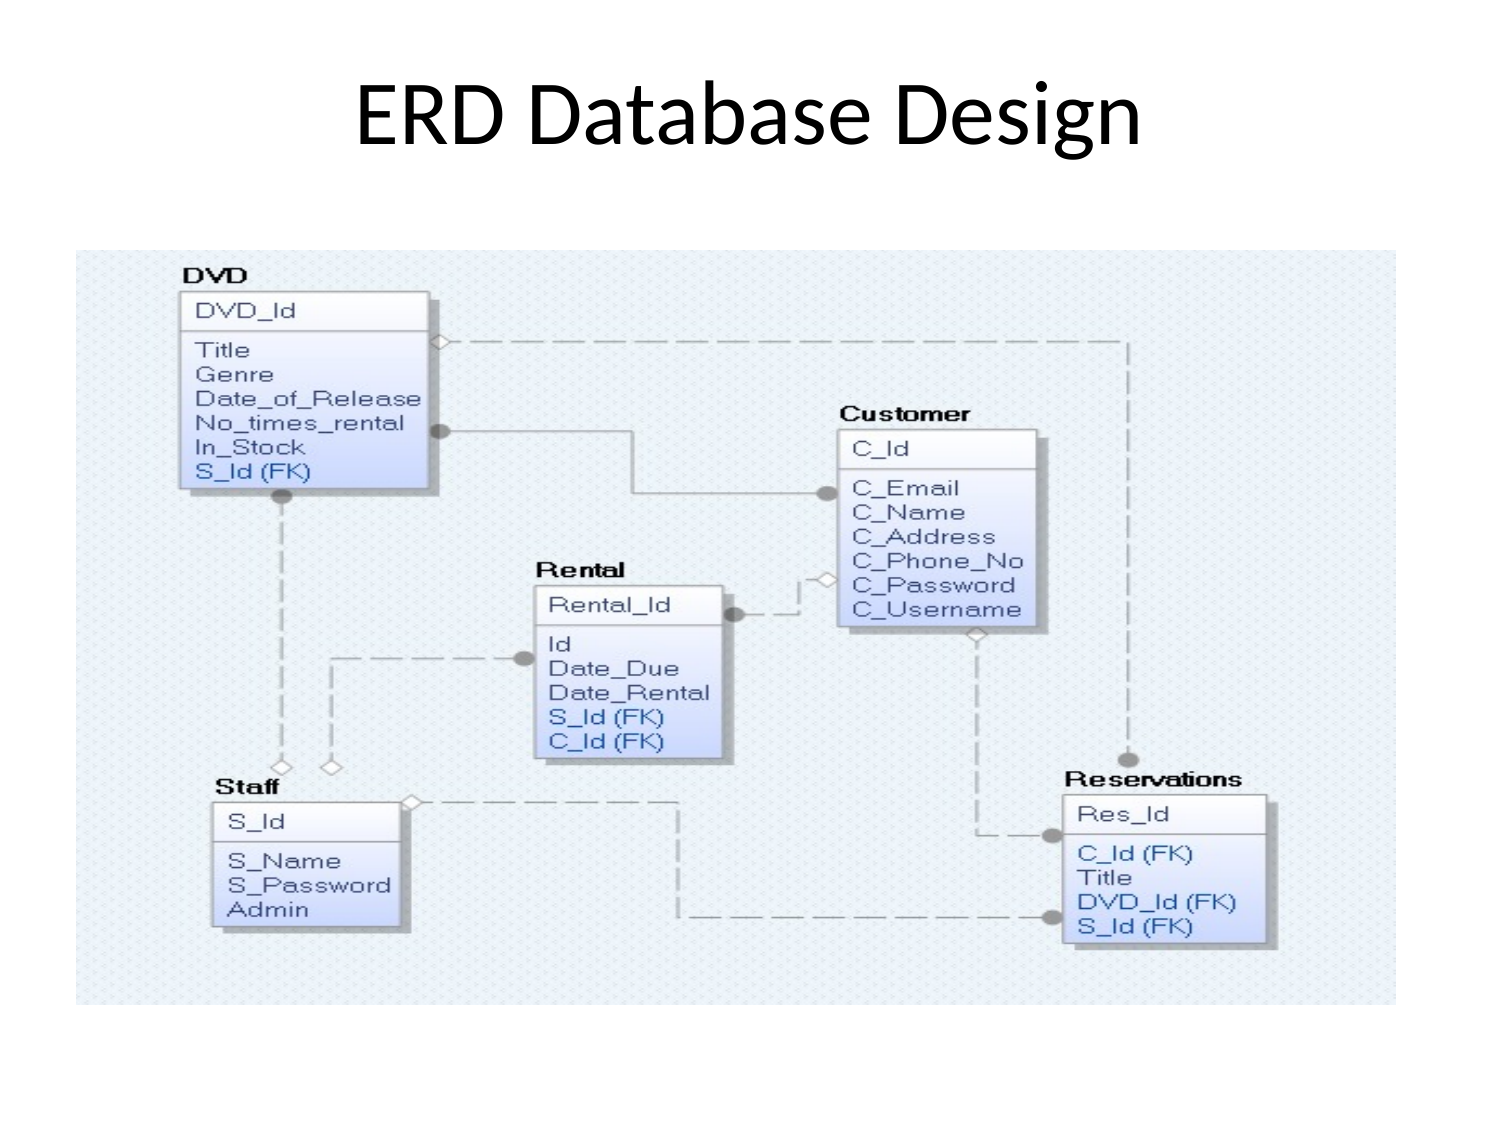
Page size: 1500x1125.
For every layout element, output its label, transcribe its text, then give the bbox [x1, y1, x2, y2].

picture [76, 250, 1396, 1005]
title ERD Database Design [75, 45, 1425, 233]
